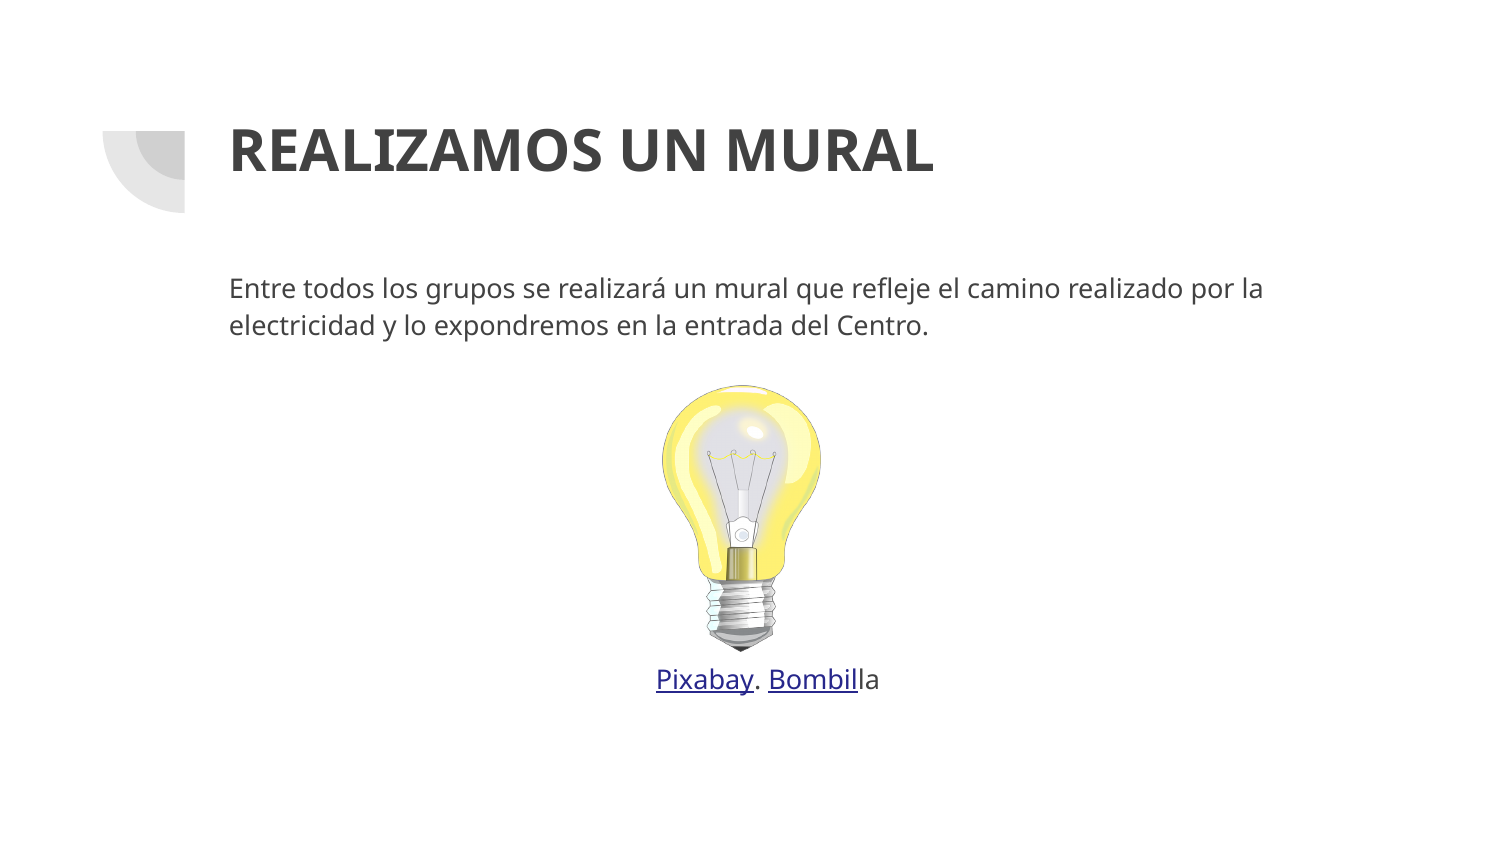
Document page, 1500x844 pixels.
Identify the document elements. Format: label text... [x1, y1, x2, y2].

list Entre todos los grupos se realizará un mural que refleje el camino realizado por la electricidad y lo expondremos en la entrada del Centro. Pixabay. Bombilla [213, 251, 1368, 744]
title REALIZAMOS UN MURAL [213, 98, 1368, 251]
picture [662, 385, 821, 652]
